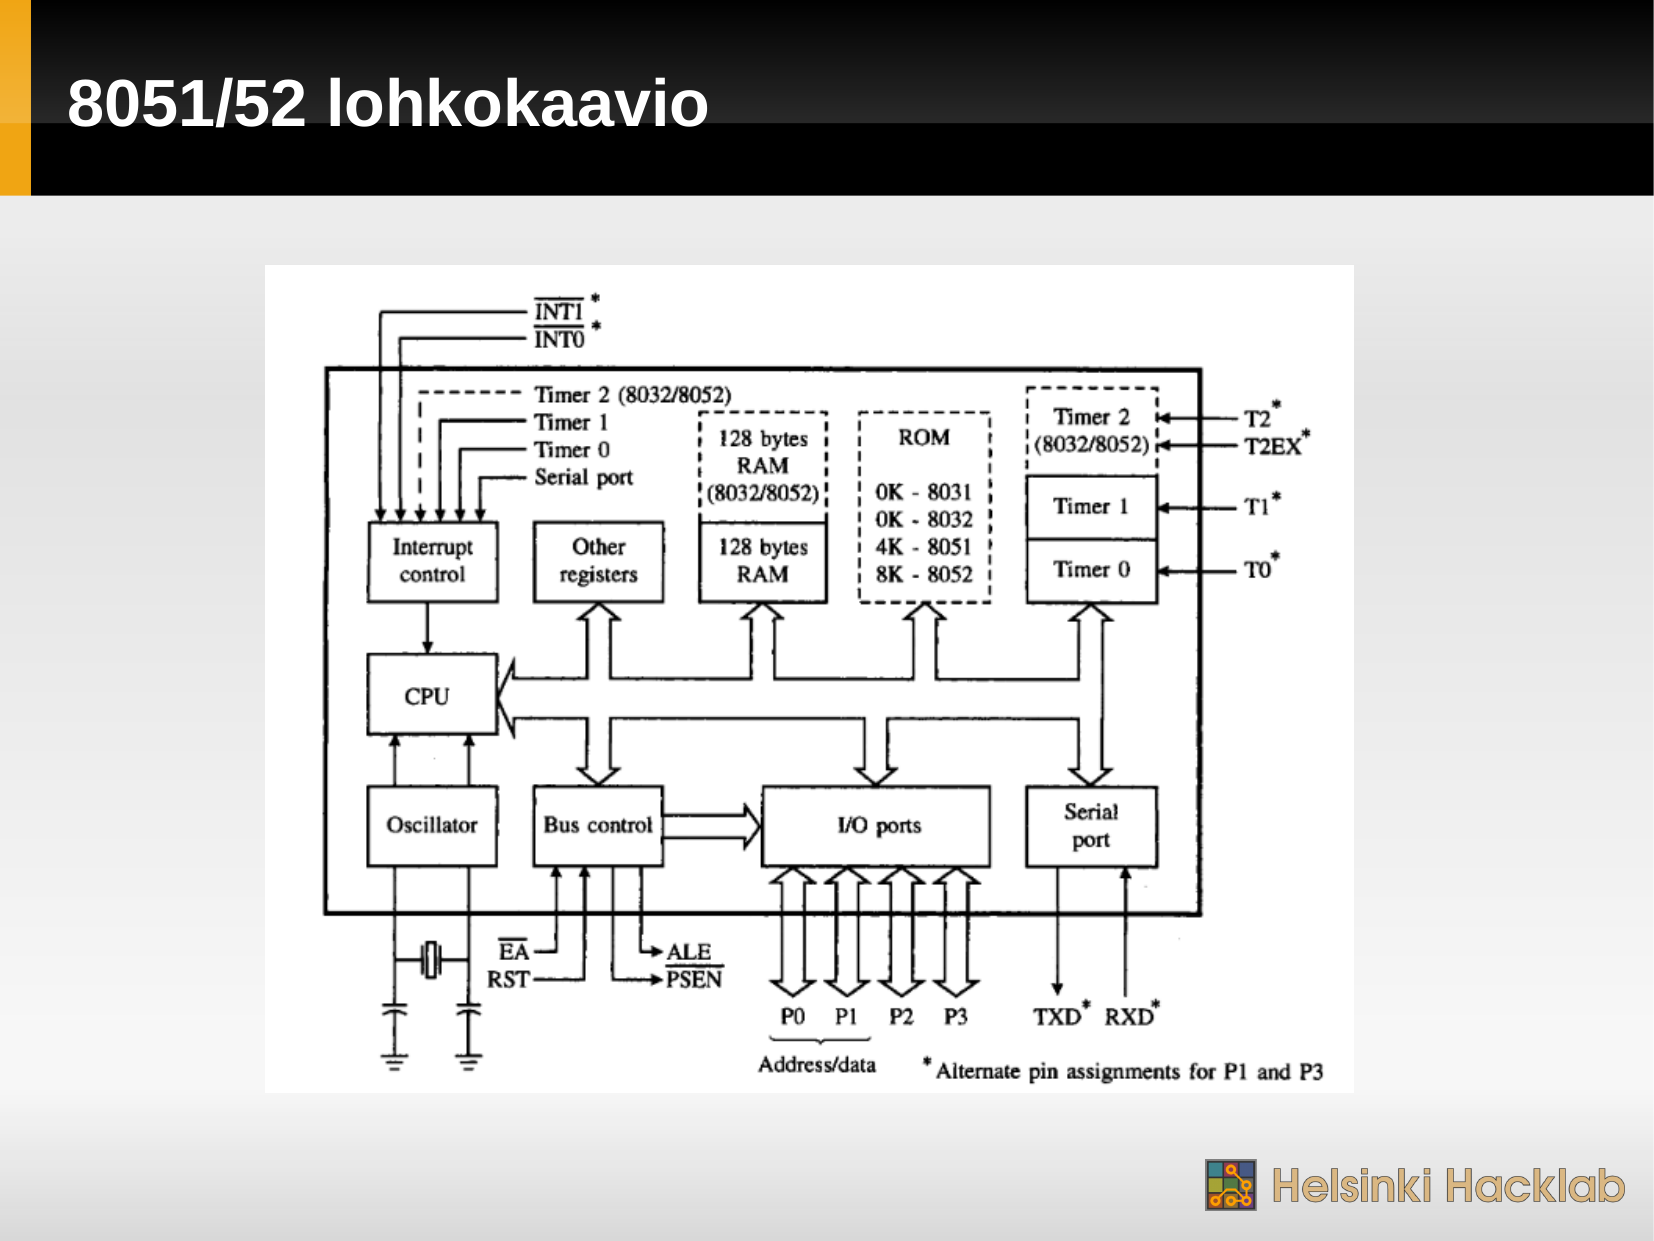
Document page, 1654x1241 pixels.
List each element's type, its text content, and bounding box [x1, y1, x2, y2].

picture [0, 0, 1654, 1241]
title 8051/52 lohkokaavio [67, 0, 1556, 208]
